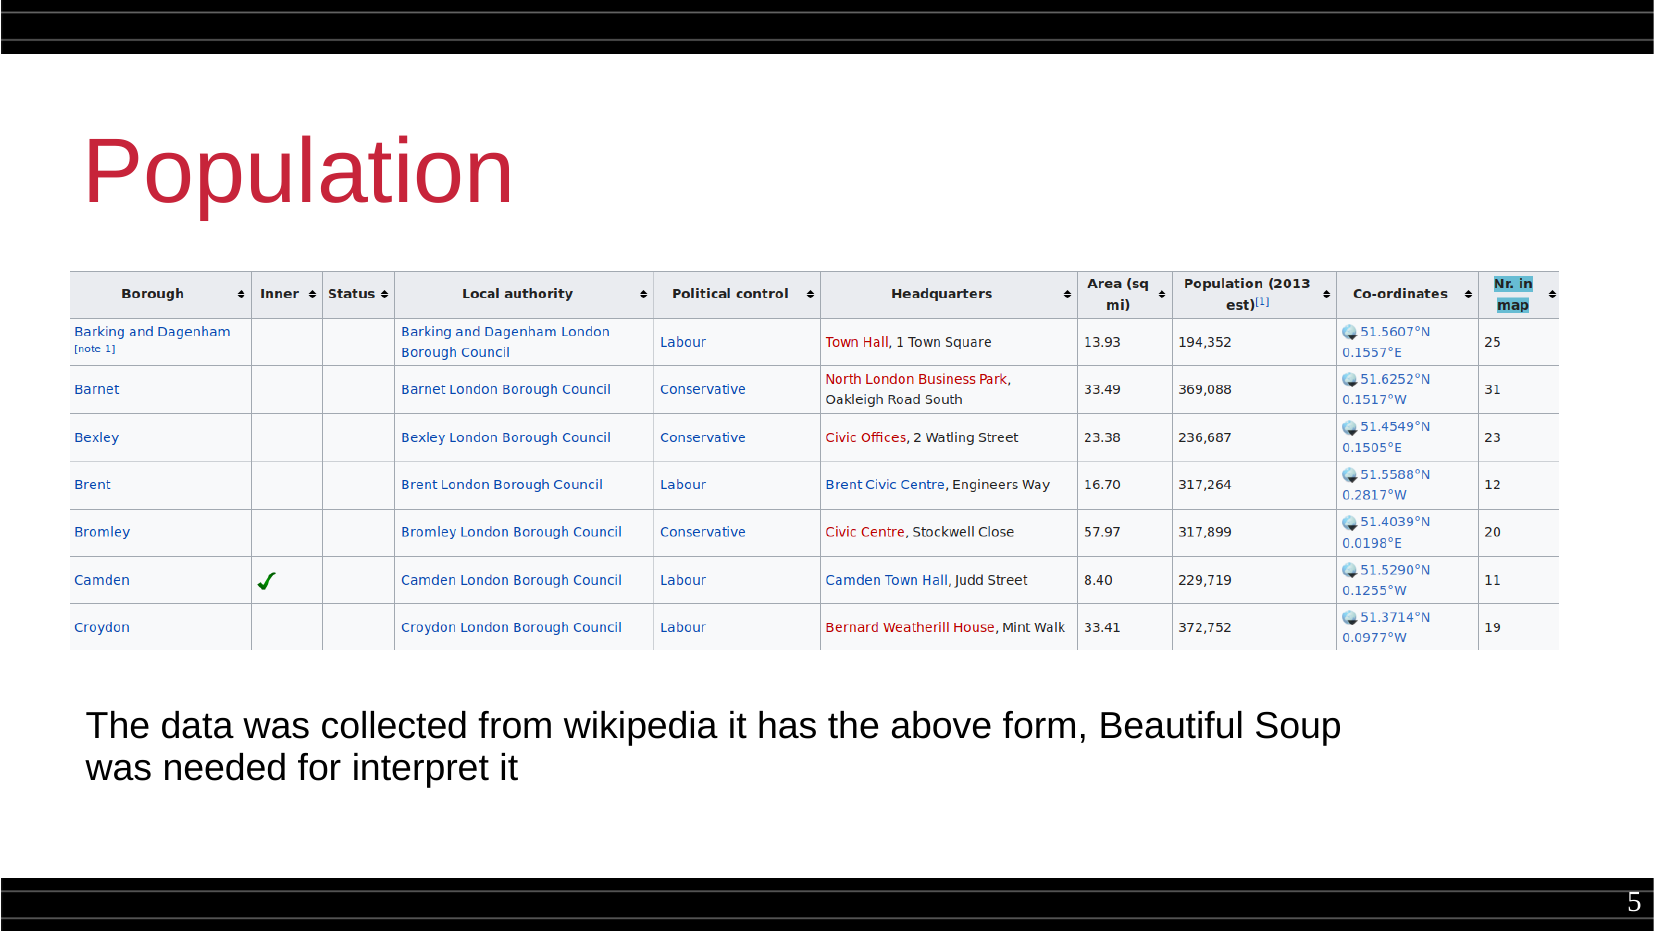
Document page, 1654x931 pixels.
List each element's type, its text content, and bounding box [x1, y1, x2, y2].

picture [1, 0, 1654, 54]
text_box The data was collected from wikipedia it has the above form, Beautiful Soup was needed for interpret it [70, 696, 1359, 796]
picture [1, 878, 1654, 931]
picture [70, 260, 1559, 650]
title Population [82, 92, 1571, 249]
